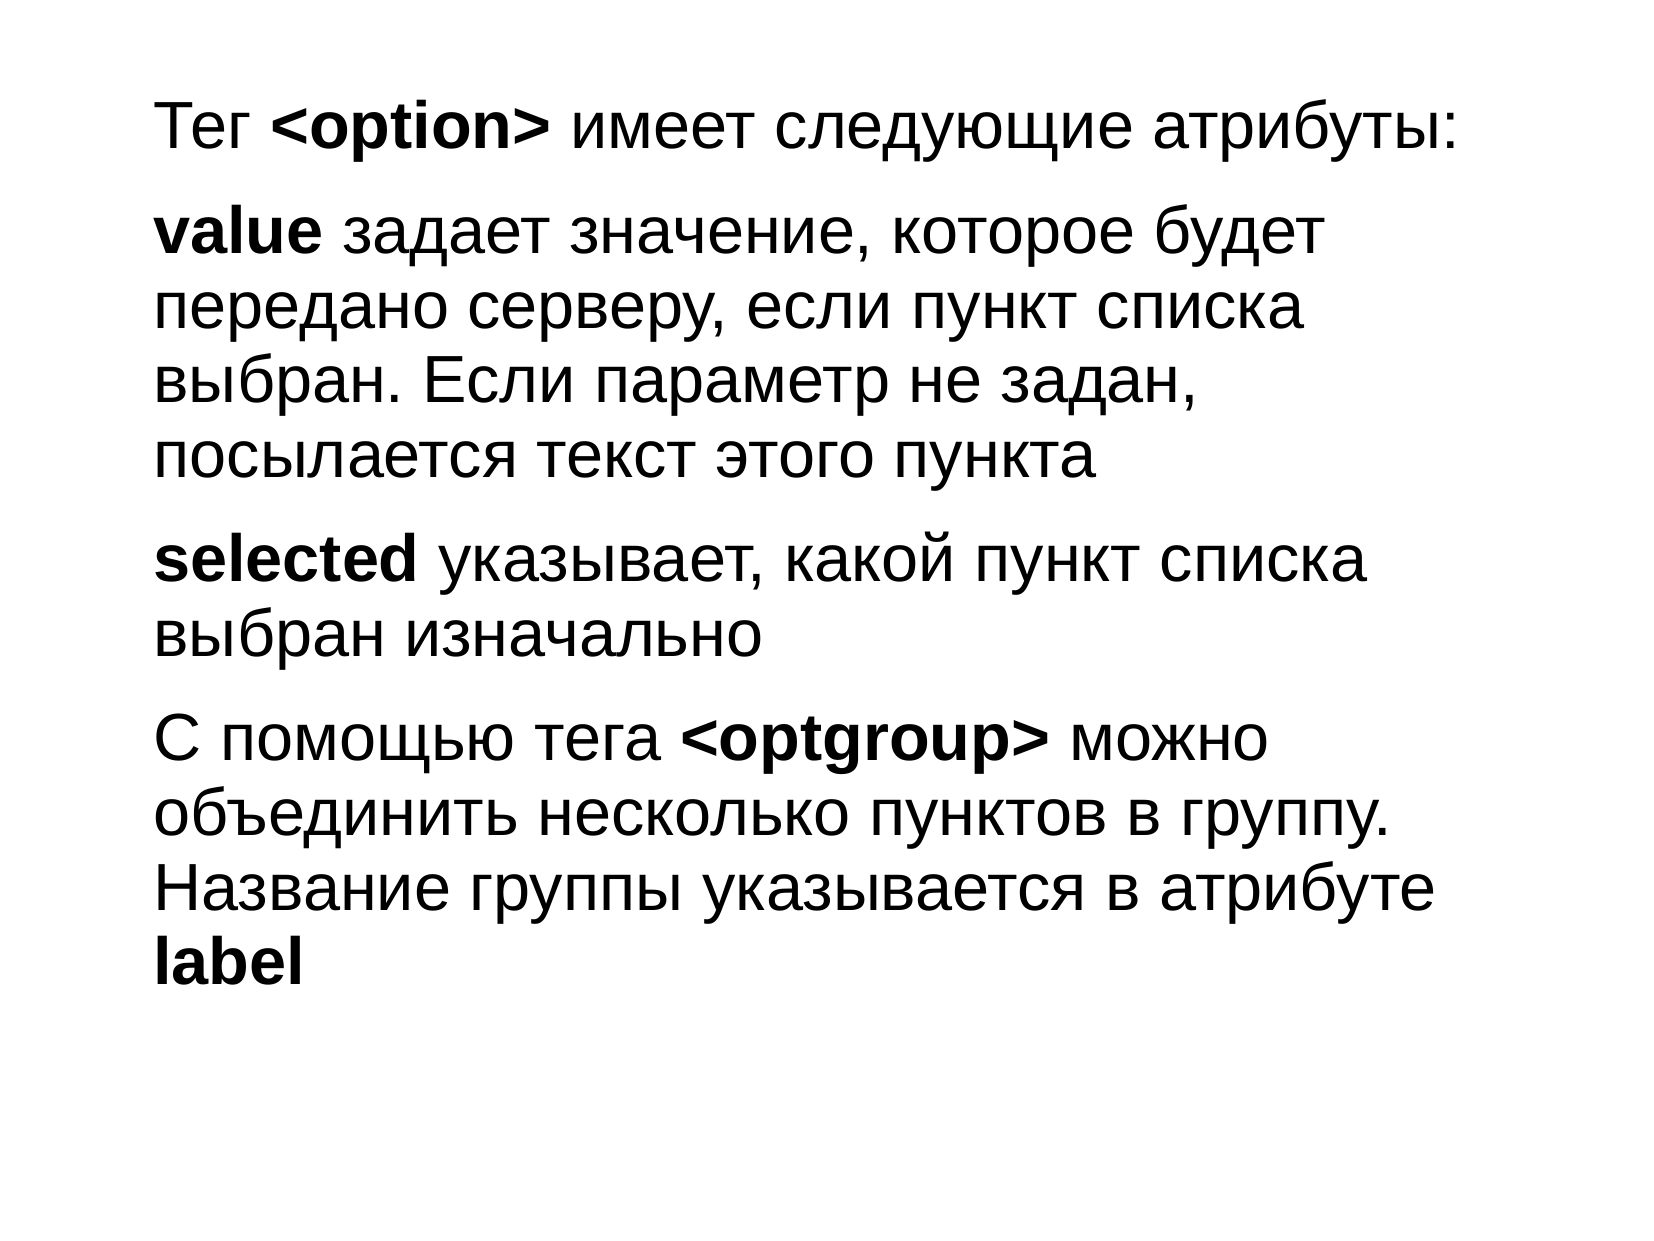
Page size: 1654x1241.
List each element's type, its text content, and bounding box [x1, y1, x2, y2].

list Тег <option> имеет следующие атрибуты: value задает значение, которое будет передано серверу, если пункт списка выбран. Если параметр не задан, посылается текст этого пункта selected указывает, какой пункт списка выбран изначально С помощью тега <optgroup> можно объединить несколько пунктов в группу. Название группы указывается в атрибуте label [82, 88, 1571, 1109]
